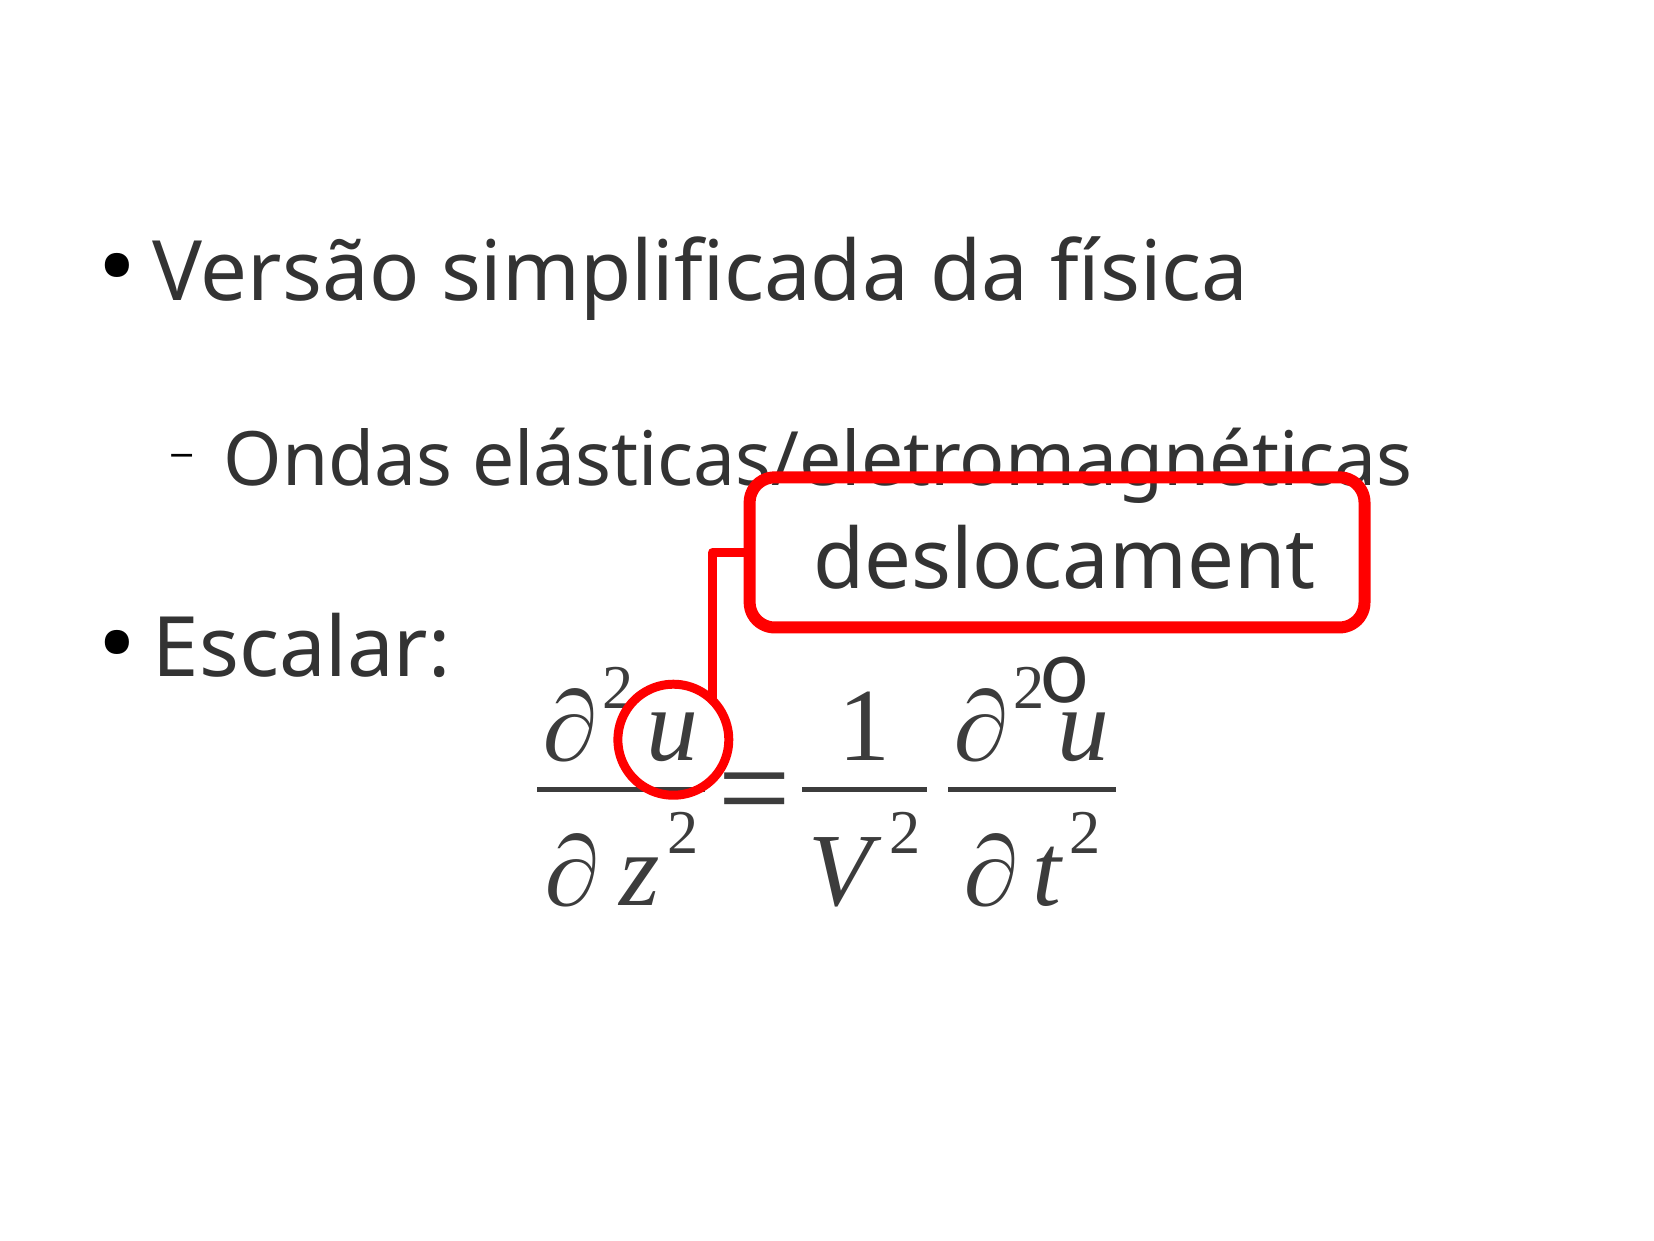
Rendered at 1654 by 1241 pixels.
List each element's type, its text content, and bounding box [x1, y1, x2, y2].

chart [525, 652, 1128, 928]
text_box deslocamento [779, 492, 1350, 601]
list Versão simplificada da física Ondas elásticas/eletromagnéticas Escalar: [756, 484, 1358, 621]
list Versão simplificada da física Ondas elásticas/eletromagnéticas Escalar: [82, 154, 1538, 874]
chart [623, 689, 724, 790]
